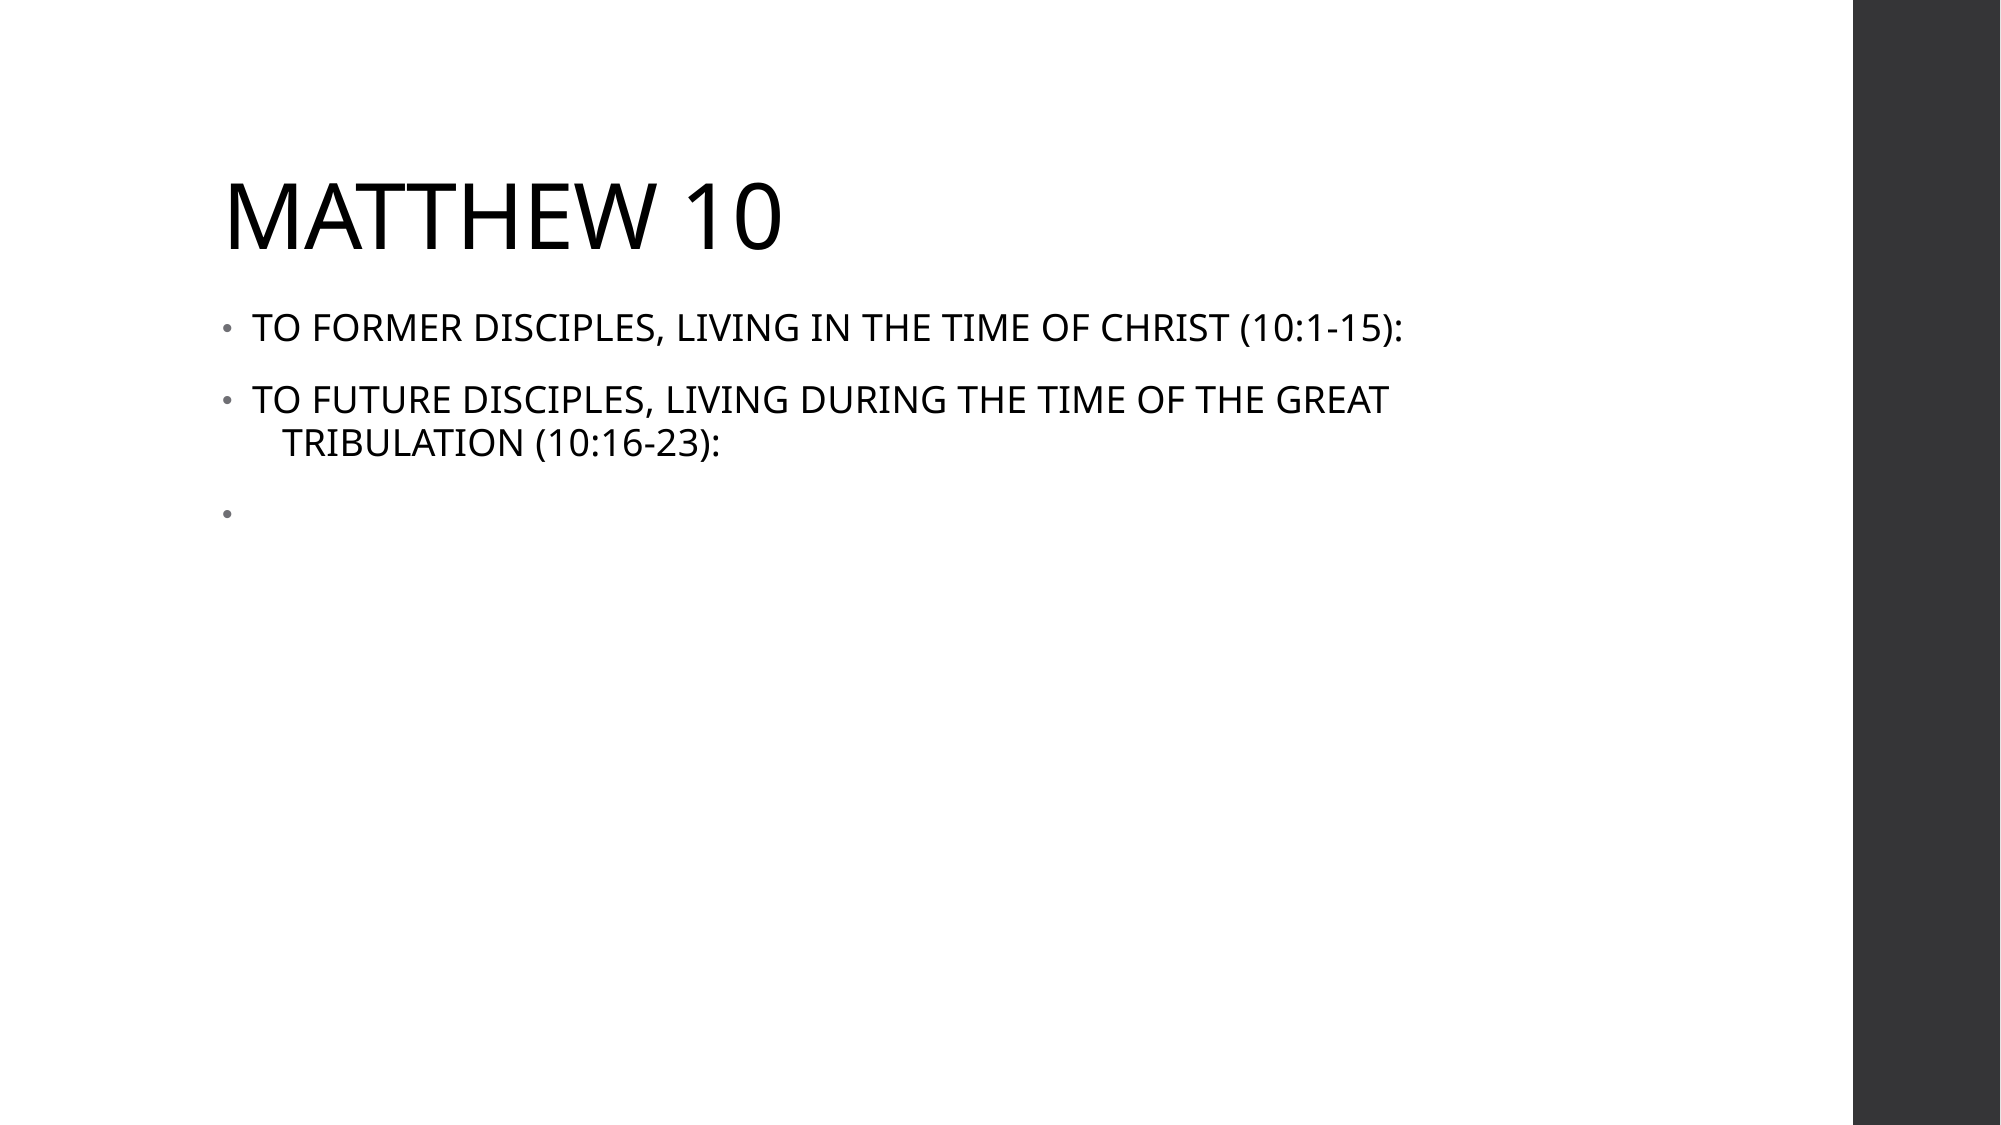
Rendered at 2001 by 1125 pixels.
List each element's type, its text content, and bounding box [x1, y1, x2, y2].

title MATTHEW 10 [206, 60, 1797, 278]
list TO FORMER DISCIPLES, LIVING IN THE TIME OF CHRIST (10:1-15): TO FUTURE DISCIPLES, LIVING DURING THE TIME OF THE GREAT TRIBULATION (10:16-23): [206, 299, 1617, 1014]
